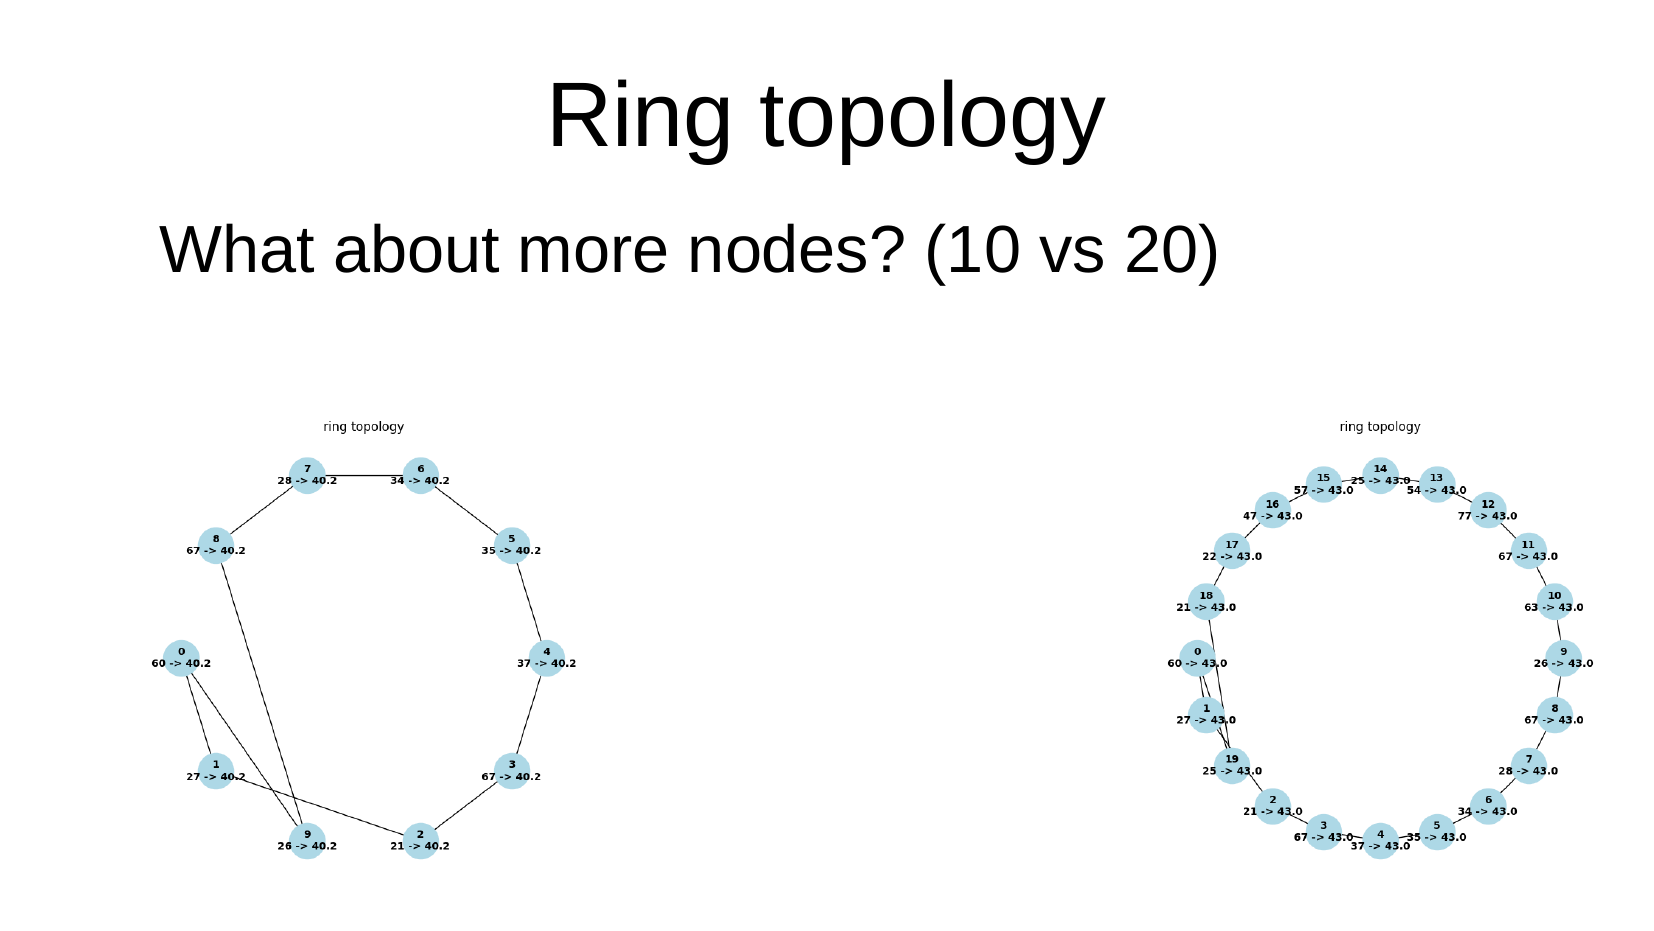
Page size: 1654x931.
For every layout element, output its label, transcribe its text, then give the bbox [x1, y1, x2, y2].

title Ring topology [82, 37, 1571, 193]
picture [135, 413, 591, 886]
list What about more nodes? (10 vs 20) [88, 211, 1577, 752]
picture [1151, 413, 1608, 886]
